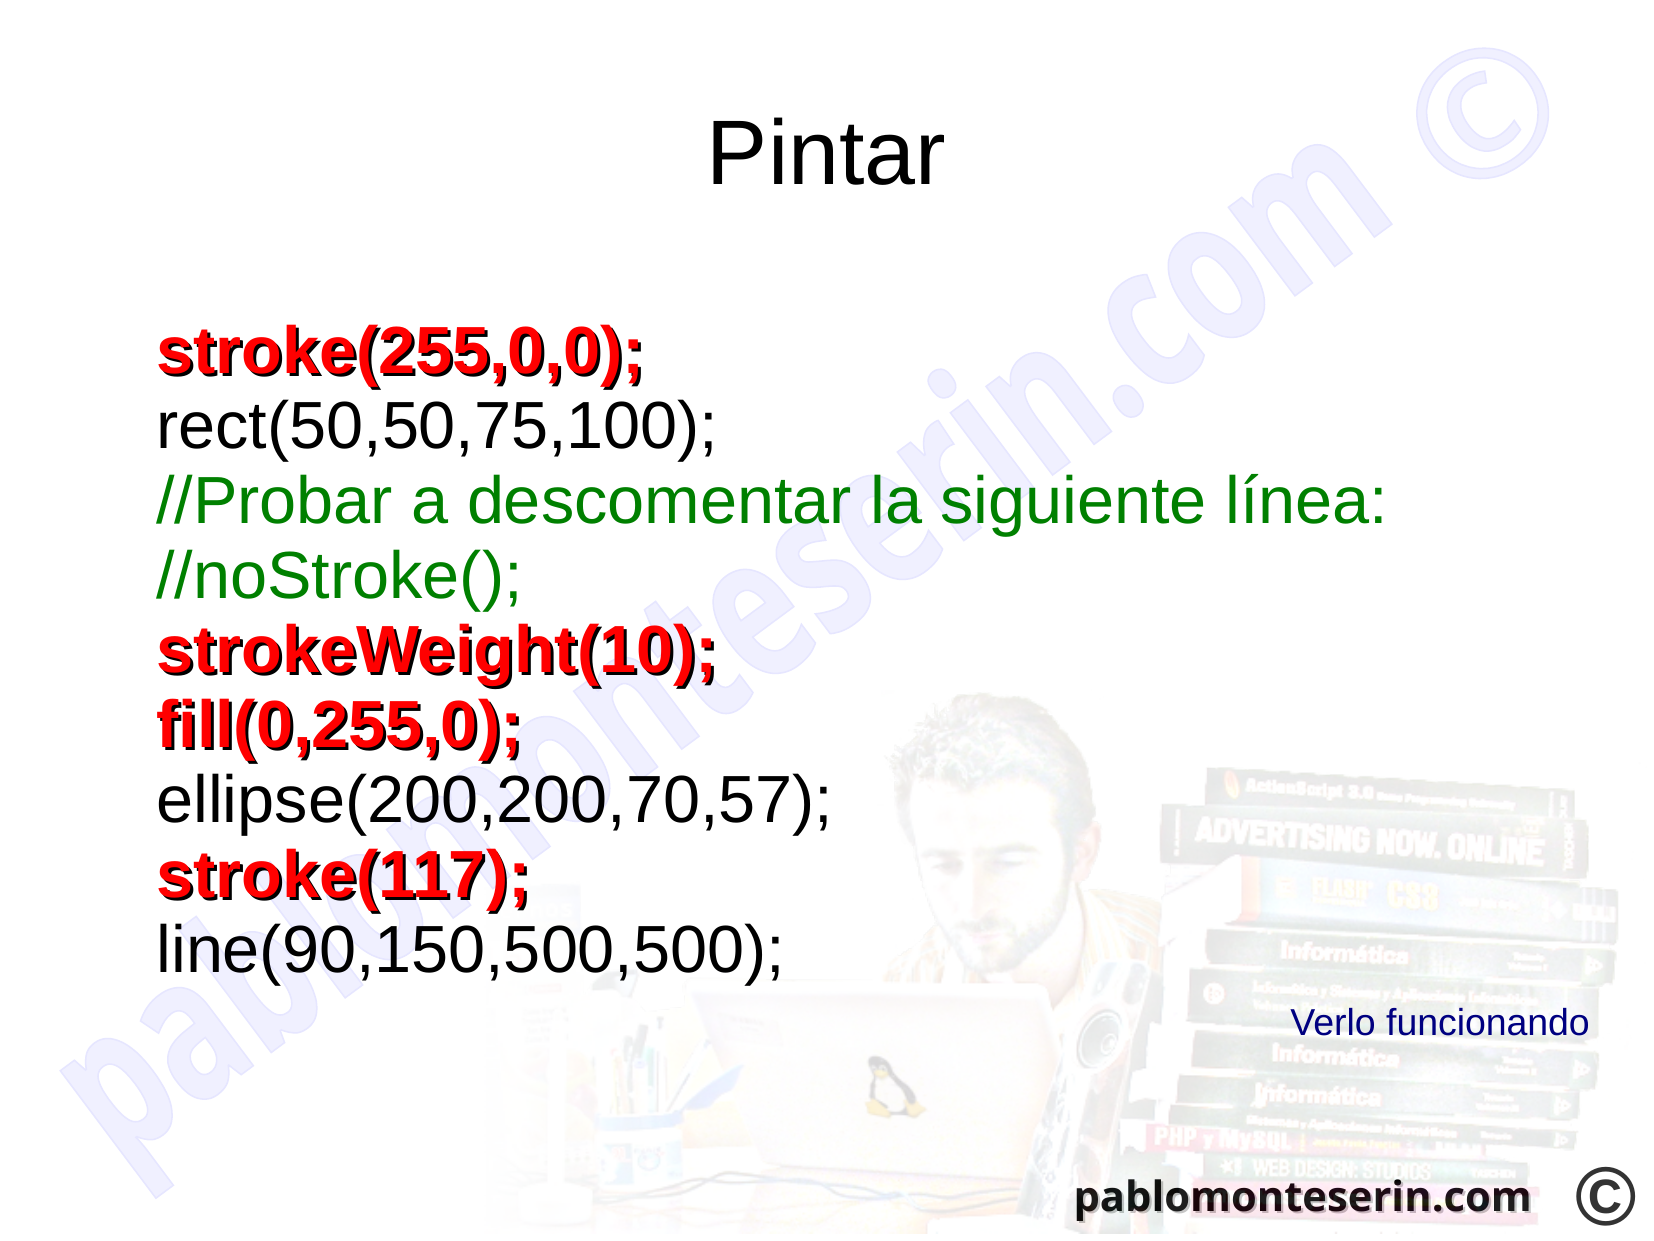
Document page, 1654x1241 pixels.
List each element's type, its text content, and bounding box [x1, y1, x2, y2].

subtitle stroke(255,0,0); rect(50,50,75,100); //Probar a descomentar la siguiente línea: //noStroke(); strokeWeight(10); fill(0,255,0); ellipse(200,200,70,57); stroke(117); line(90,150,500,500); [82, 290, 1538, 1010]
text_box Verlo funcionando [1275, 994, 1605, 1052]
picture [468, 674, 1654, 1234]
title Pintar [82, 49, 1571, 257]
